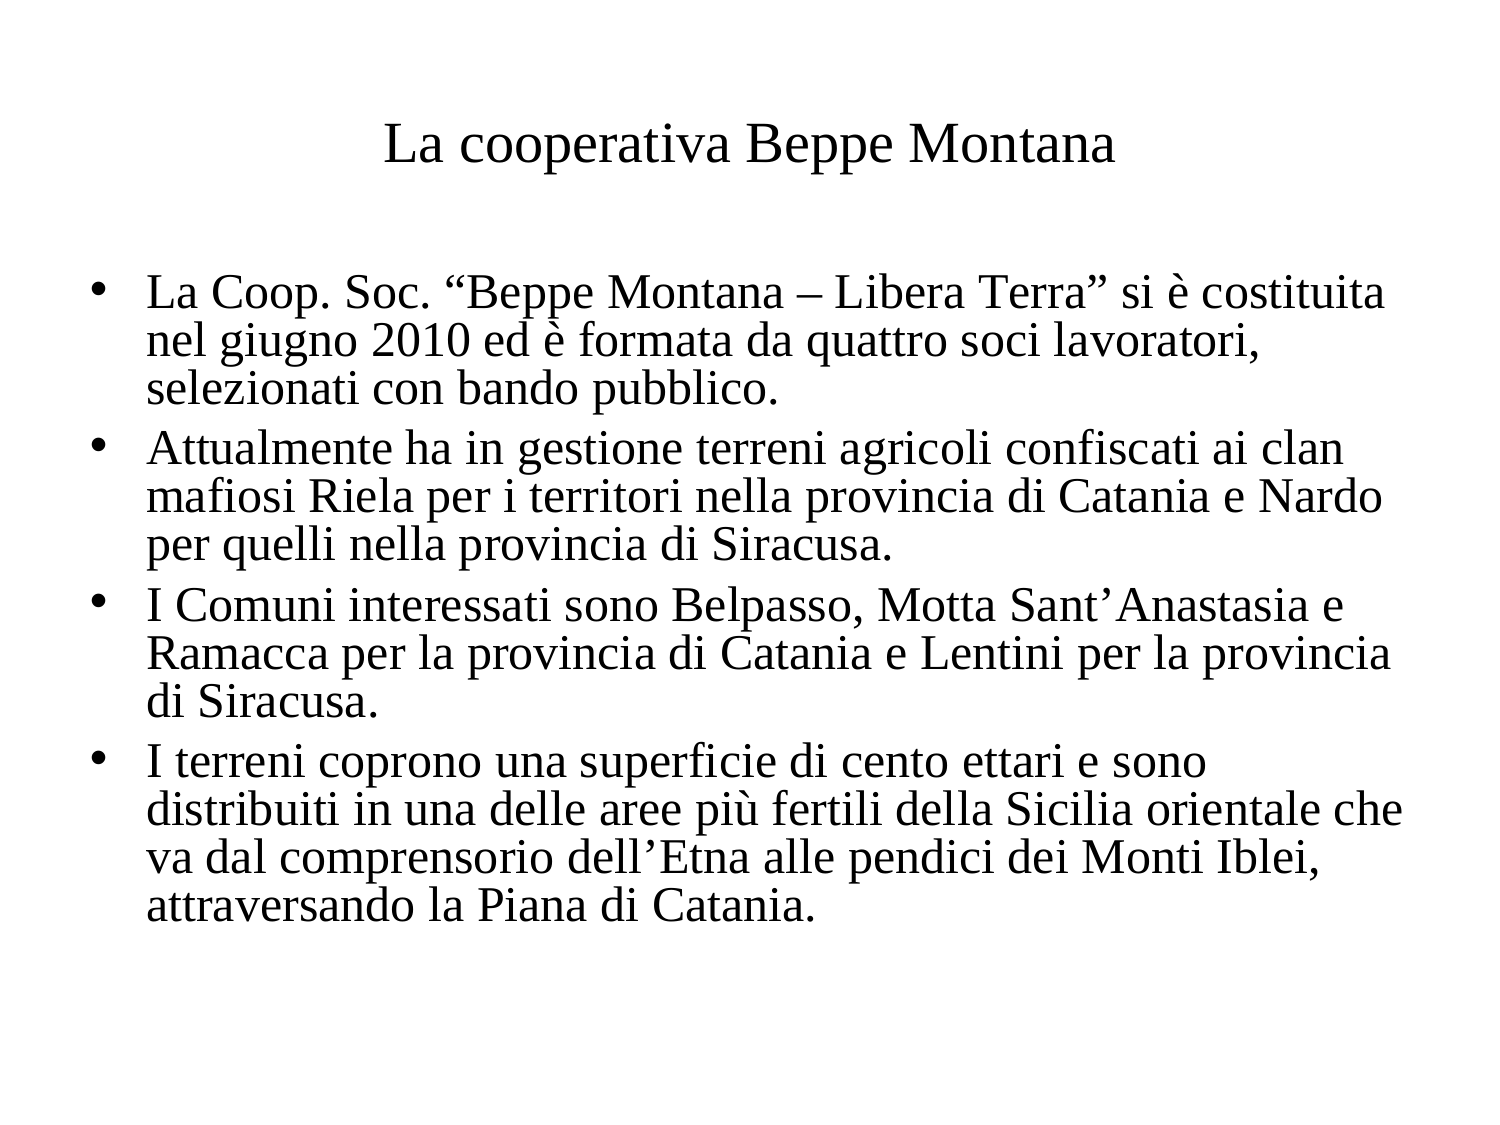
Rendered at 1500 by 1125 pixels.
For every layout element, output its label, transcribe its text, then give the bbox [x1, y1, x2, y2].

list La Coop. Soc. “Beppe Montana – Libera Terra” si è costituita nel giugno 2010 ed è formata da quattro soci lavoratori, selezionati con bando pubblico. Attualmente ha in gestione terreni agricoli confiscati ai clan mafiosi Riela per i territori nella provincia di Catania e Nardo per quelli nella provincia di Siracusa. I Comuni interessati sono Belpasso, Motta Sant’Anastasia e Ramacca per la provincia di Catania e Lentini per la provincia di Siracusa. I terreni coprono una superficie di cento ettari e sono distribuiti in una delle aree più fertili della Sicilia orientale che va dal comprensorio dell’Etna alle pendici dei Monti Iblei, attraversando la Piana di Catania. [75, 262, 1426, 1005]
title La cooperativa Beppe Montana [75, 45, 1426, 233]
